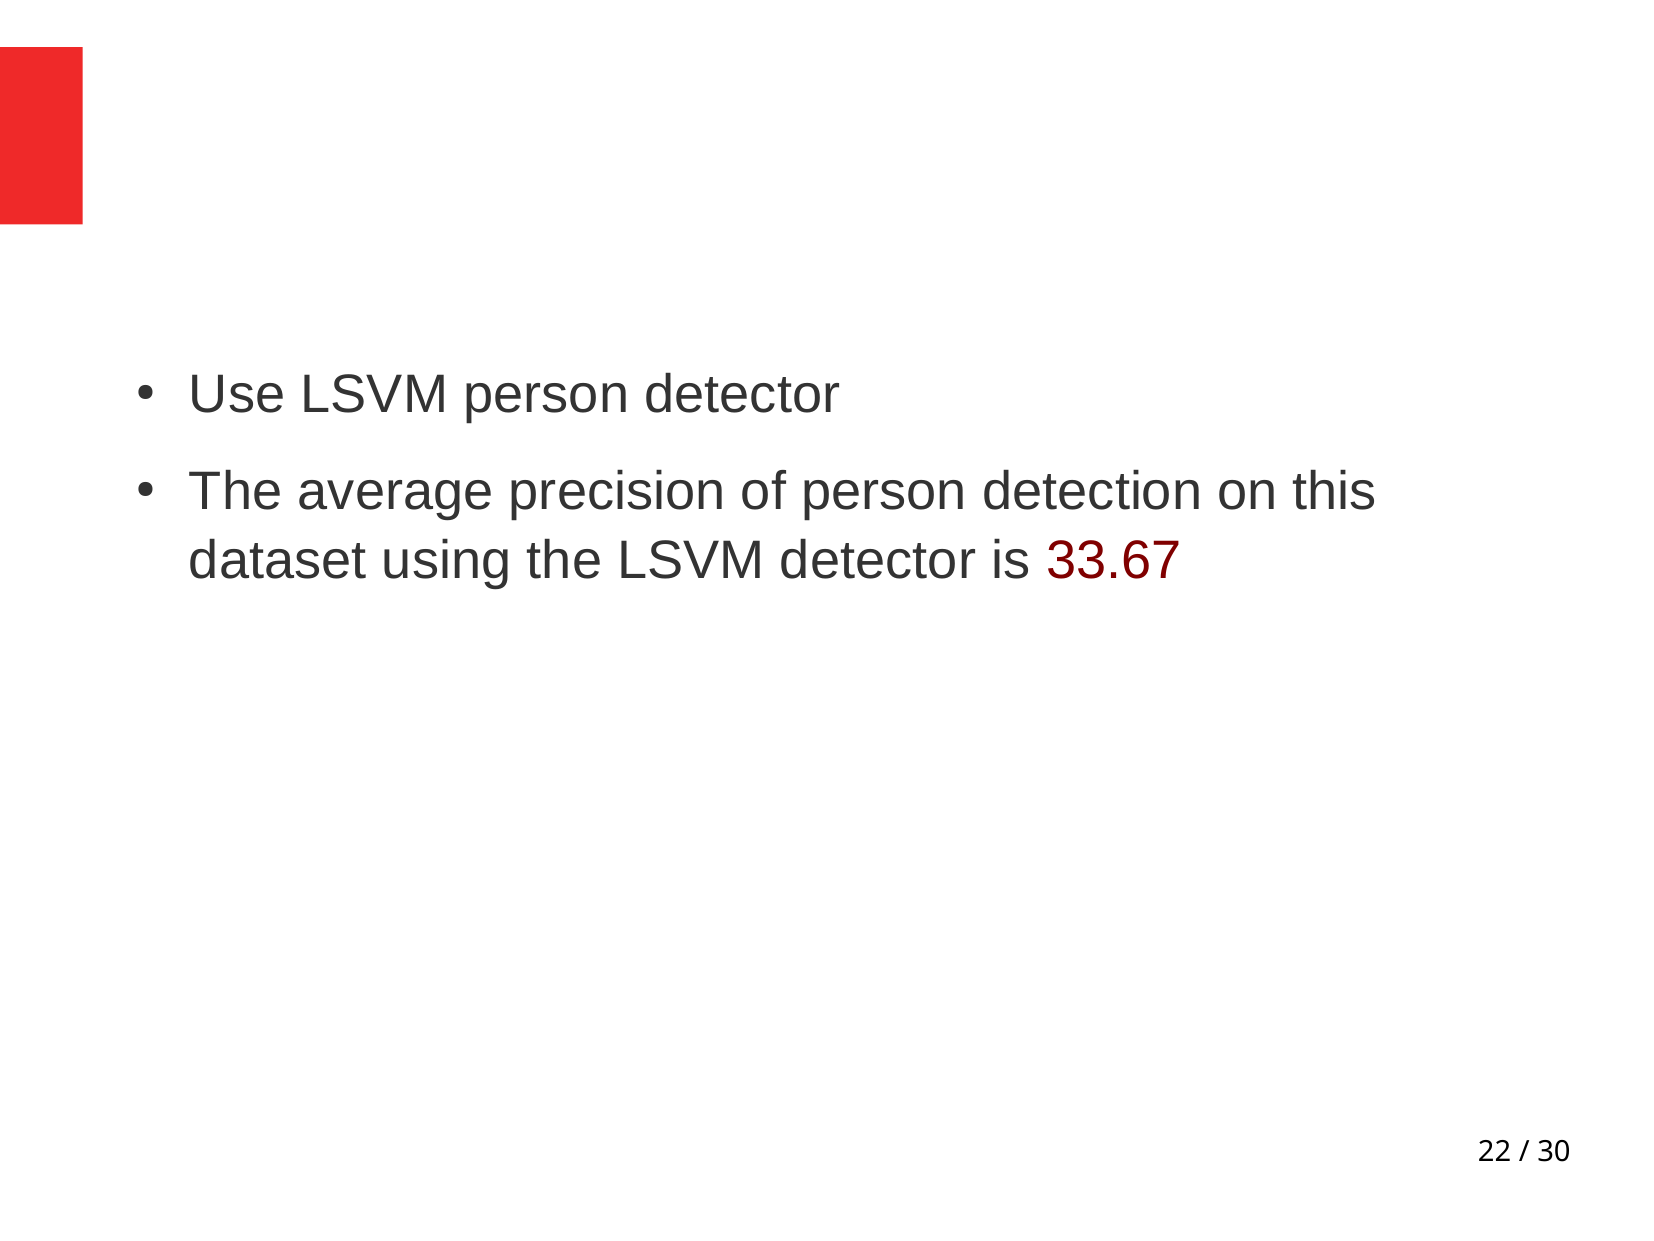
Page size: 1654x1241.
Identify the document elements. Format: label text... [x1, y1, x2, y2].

list Use LSVM person detector The average precision of person detection on this dataset using the LSVM detector is 33.67 [118, 354, 1536, 1074]
